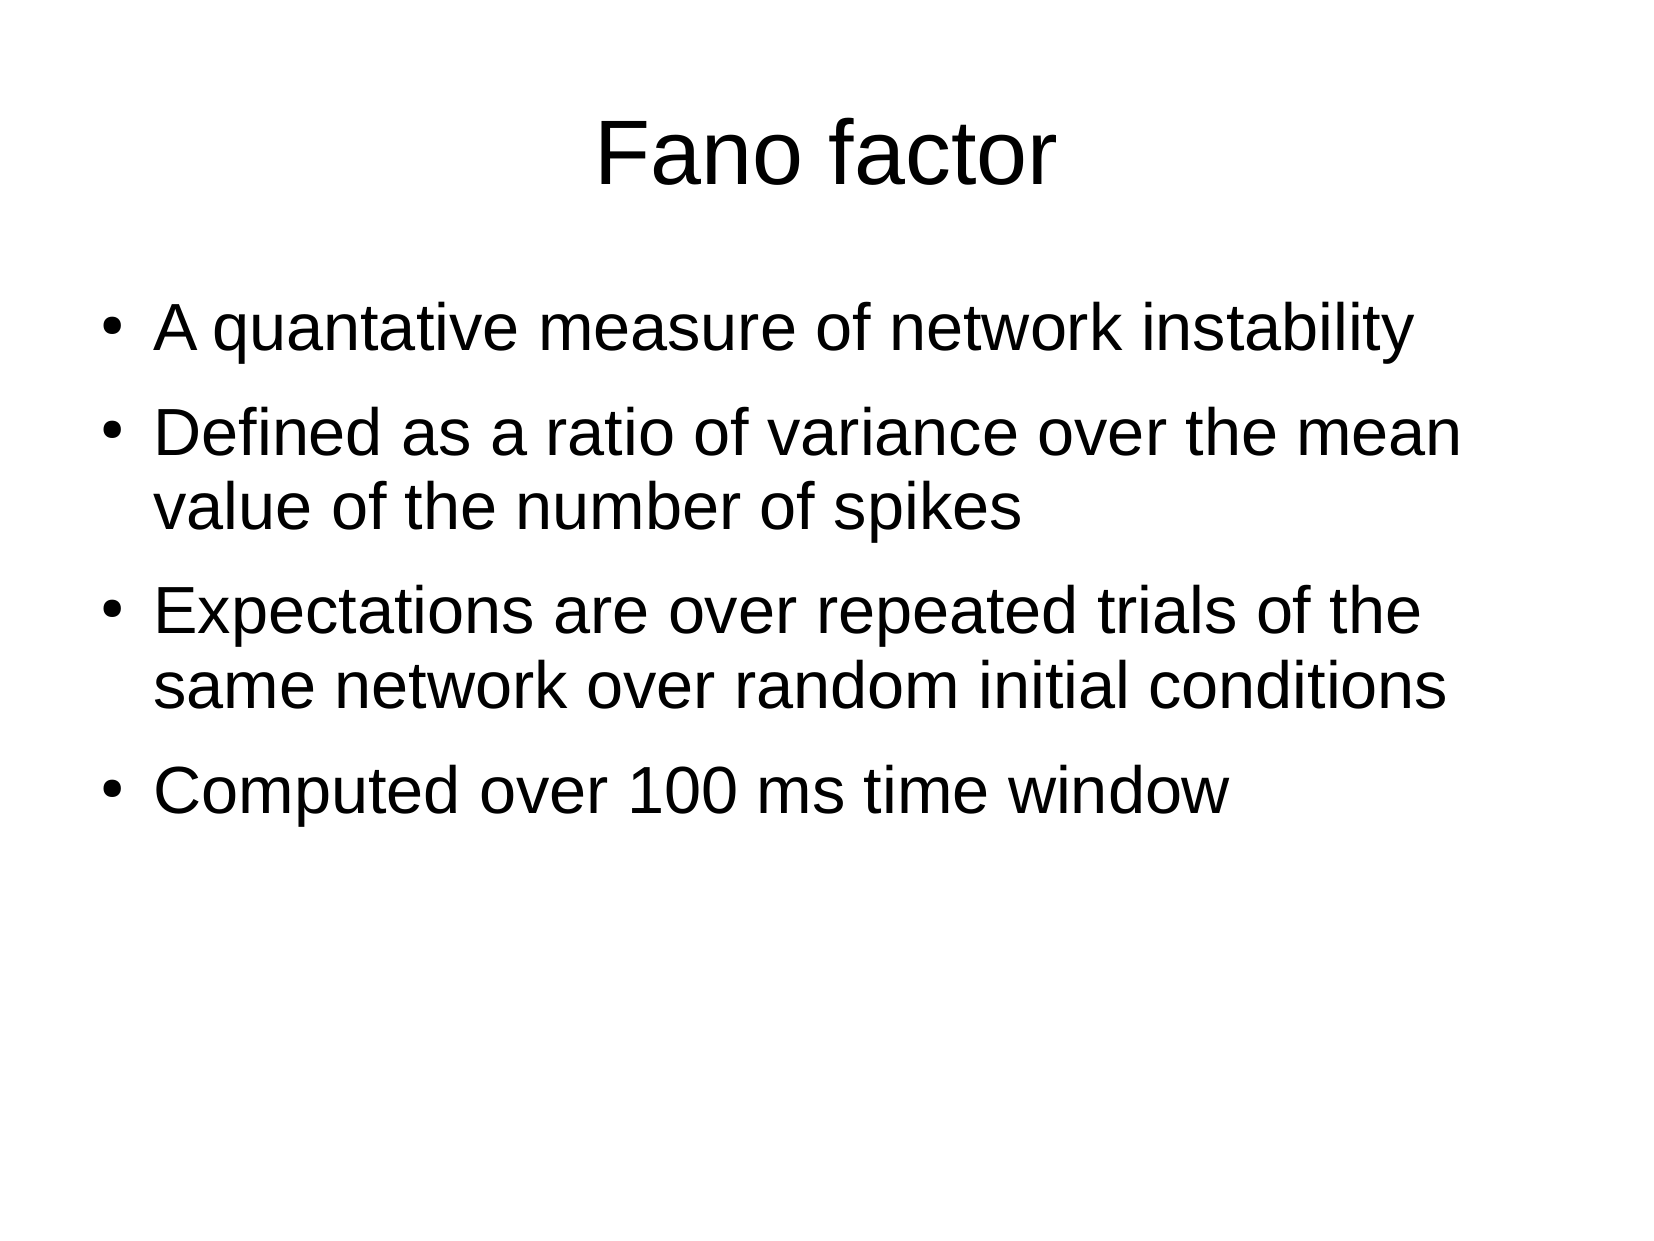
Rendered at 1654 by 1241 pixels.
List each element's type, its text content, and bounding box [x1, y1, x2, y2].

title Fano factor [82, 49, 1571, 257]
list A quantative measure of network instability Defined as a ratio of variance over the mean value of the number of spikes Expectations are over repeated trials of the same network over random initial conditions Computed over 100 ms time window [82, 290, 1538, 1010]
